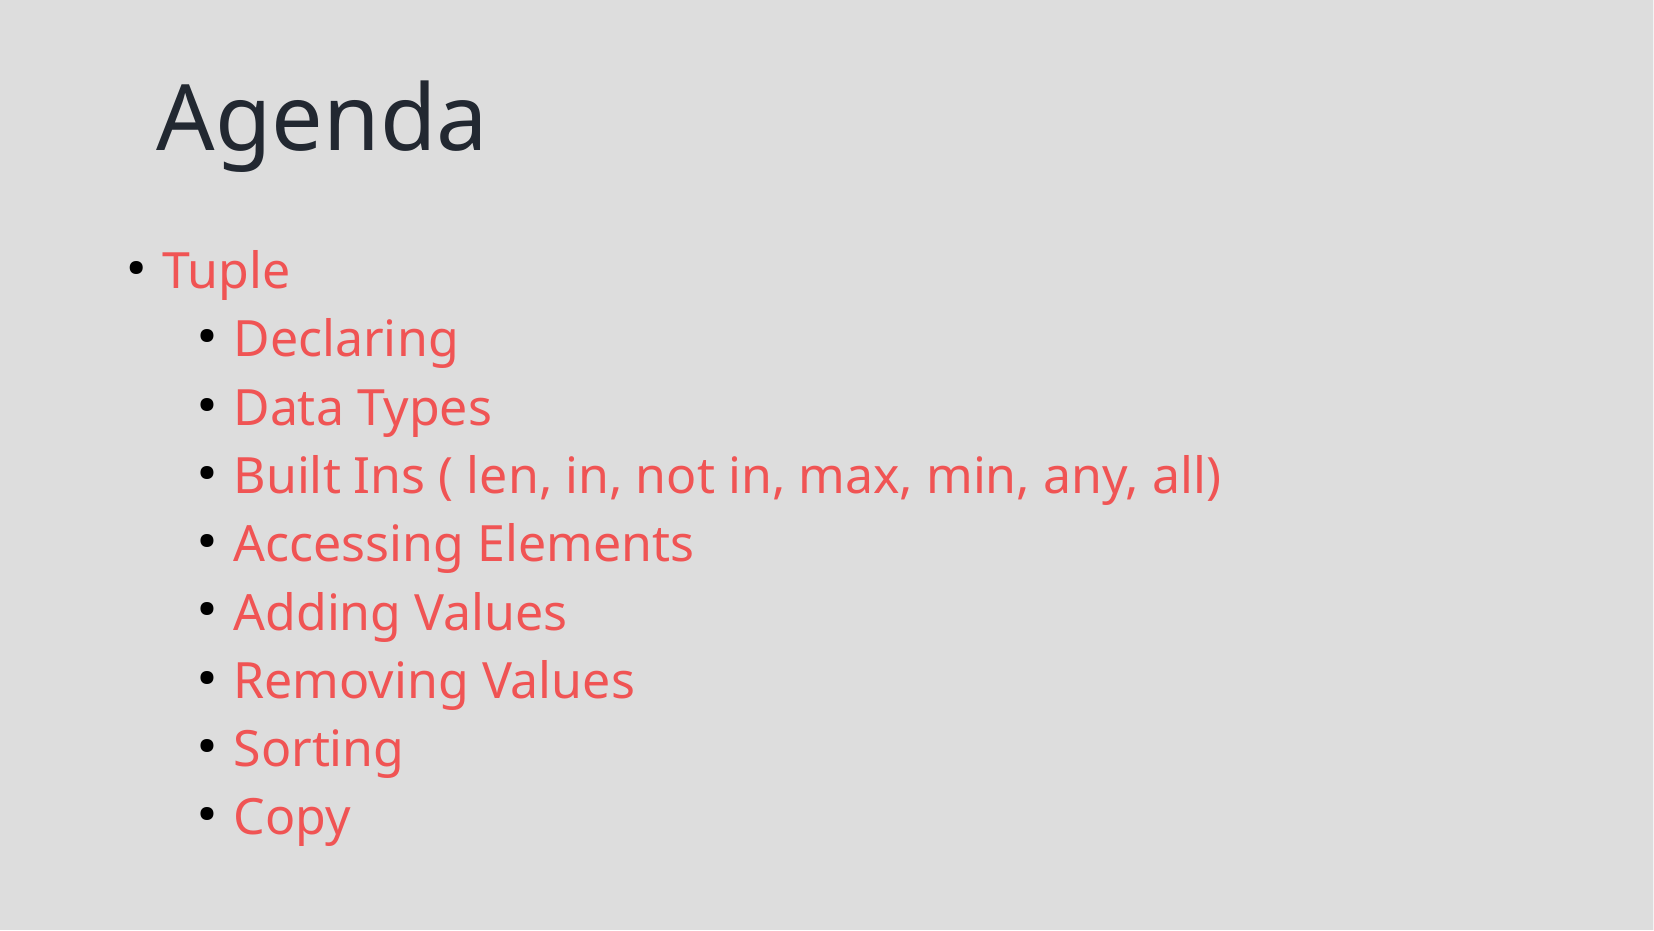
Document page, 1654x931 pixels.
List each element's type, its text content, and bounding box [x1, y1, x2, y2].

text_box Tuple Declaring Data Types Built Ins ( len, in, not in, max, min, any, all) Accessing Elements Adding Values Removing Values Sorting Copy [112, 227, 1555, 861]
title Agenda [82, 37, 563, 193]
